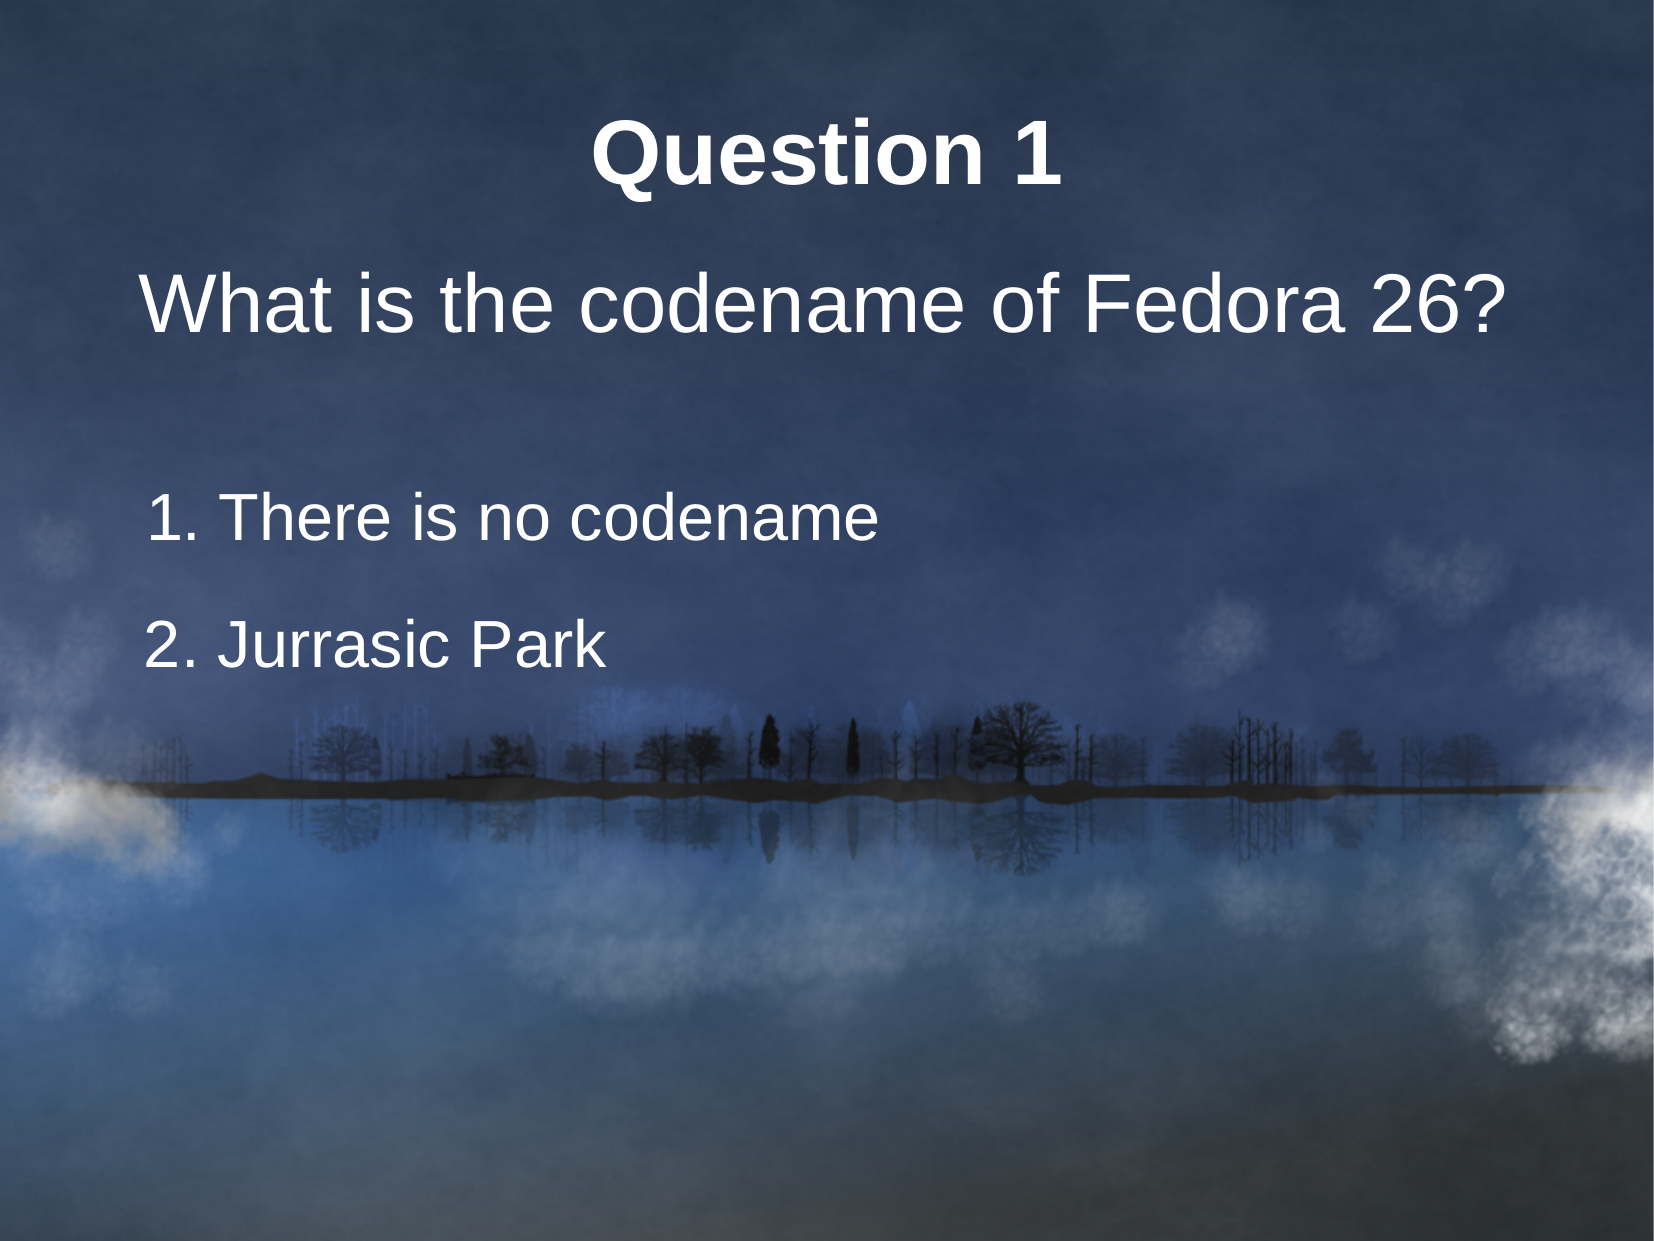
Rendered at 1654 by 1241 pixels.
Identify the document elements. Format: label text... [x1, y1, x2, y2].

text_box What is the codename of Fedora 26? [124, 249, 1538, 376]
title Question 1 [82, 49, 1571, 257]
text_box 2. Jurrasic Park [129, 600, 625, 690]
picture [0, 0, 1654, 1241]
text_box 1. There is no codename [131, 472, 976, 571]
